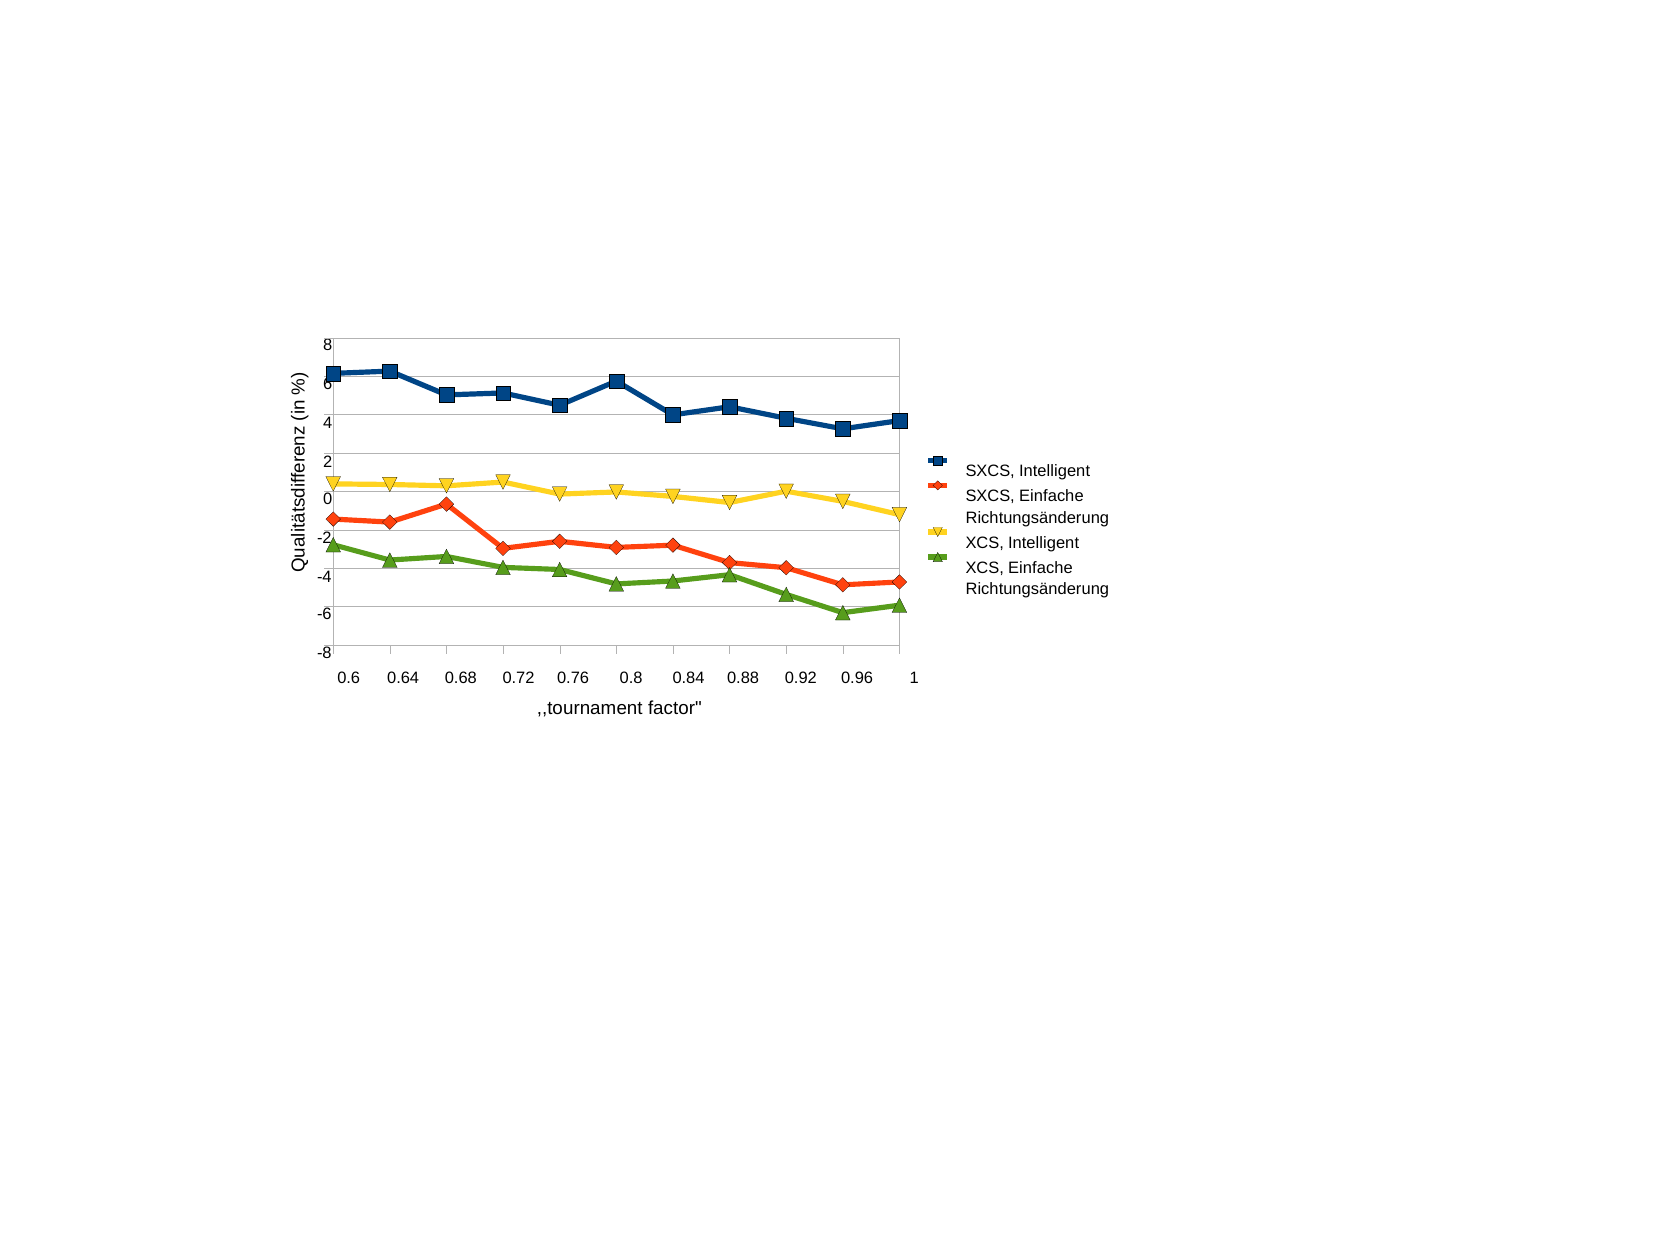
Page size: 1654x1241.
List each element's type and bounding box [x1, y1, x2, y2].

picture [243, 318, 1142, 731]
